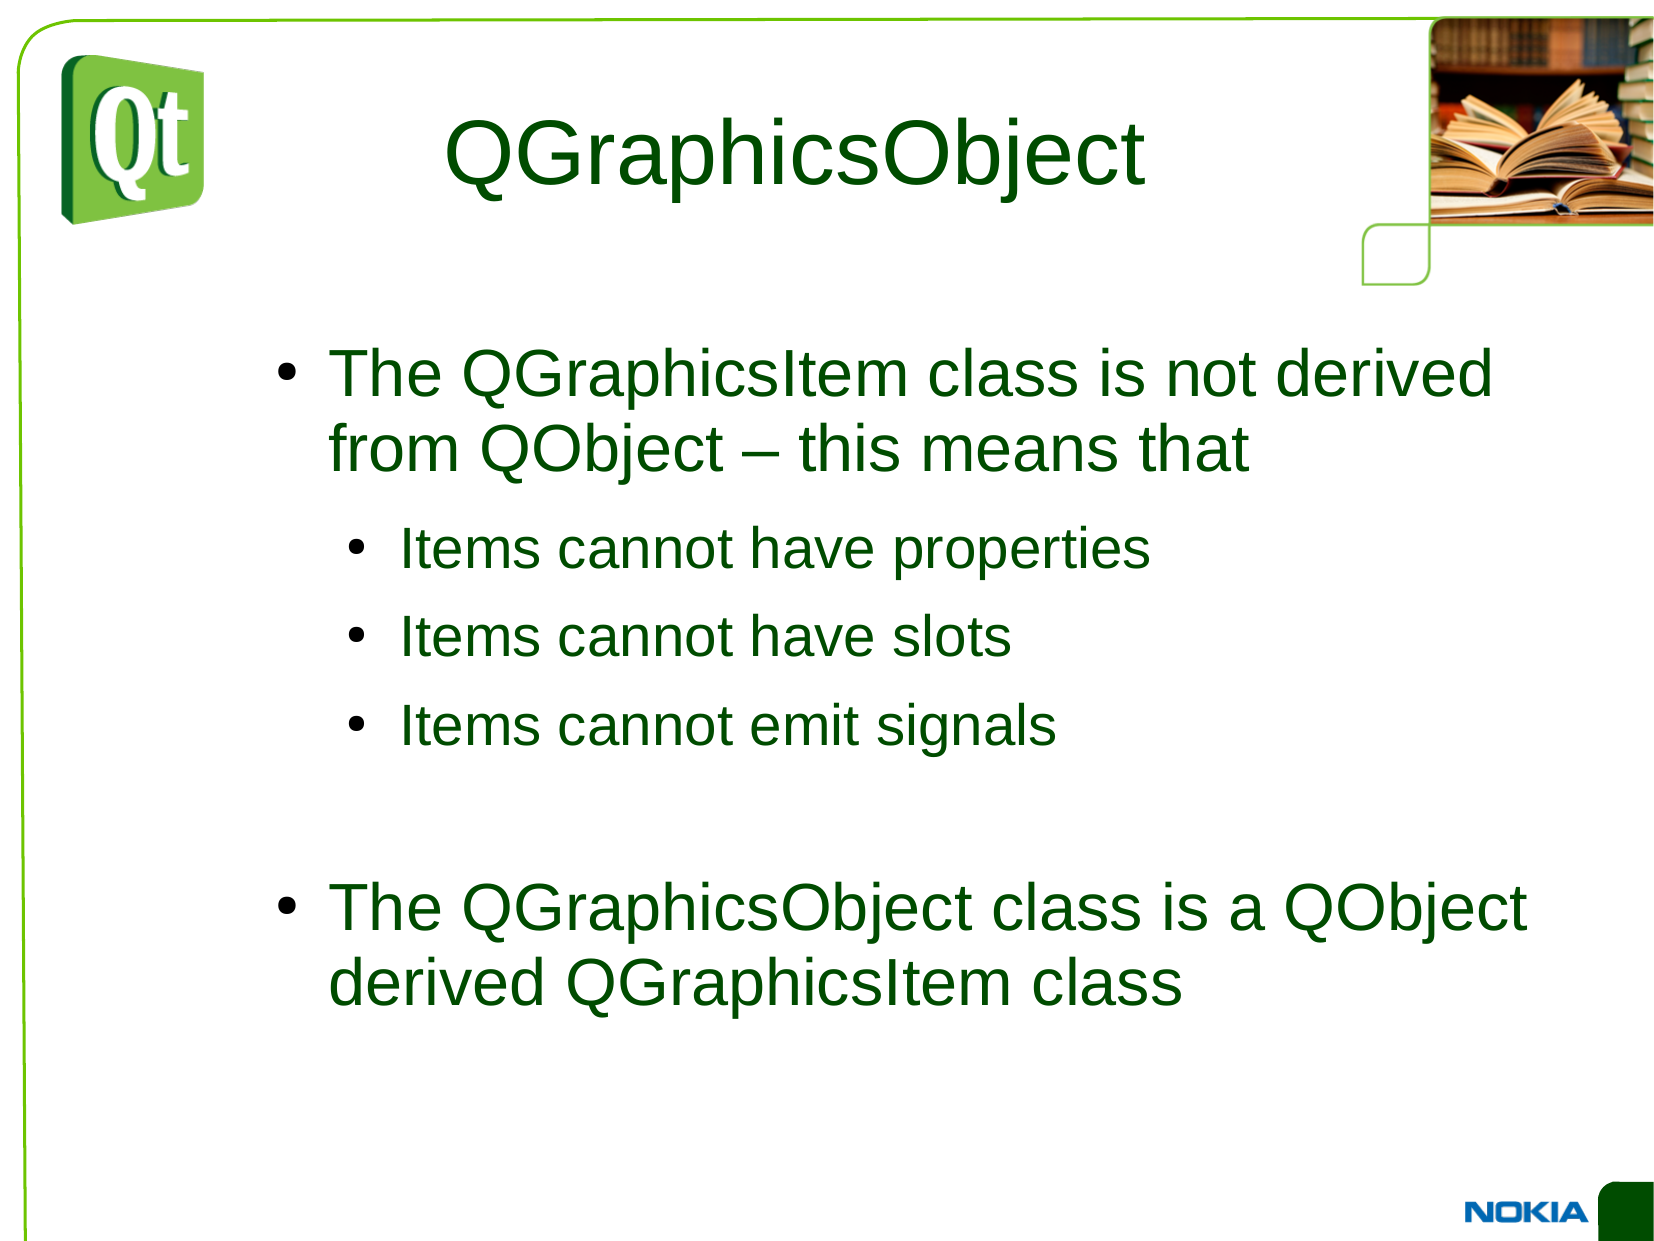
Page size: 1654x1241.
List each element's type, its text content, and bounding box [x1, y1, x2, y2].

picture [61, 55, 204, 225]
title QGraphicsObject [257, 56, 1333, 250]
picture [1338, 5, 1654, 306]
list The QGraphicsItem class is not derived from QObject – this means that Items cannot have properties Items cannot have slots Items cannot emit signals The QGraphicsObject class is a QObject derived QGraphicsItem class [257, 336, 1577, 1141]
picture [1465, 1201, 1589, 1223]
